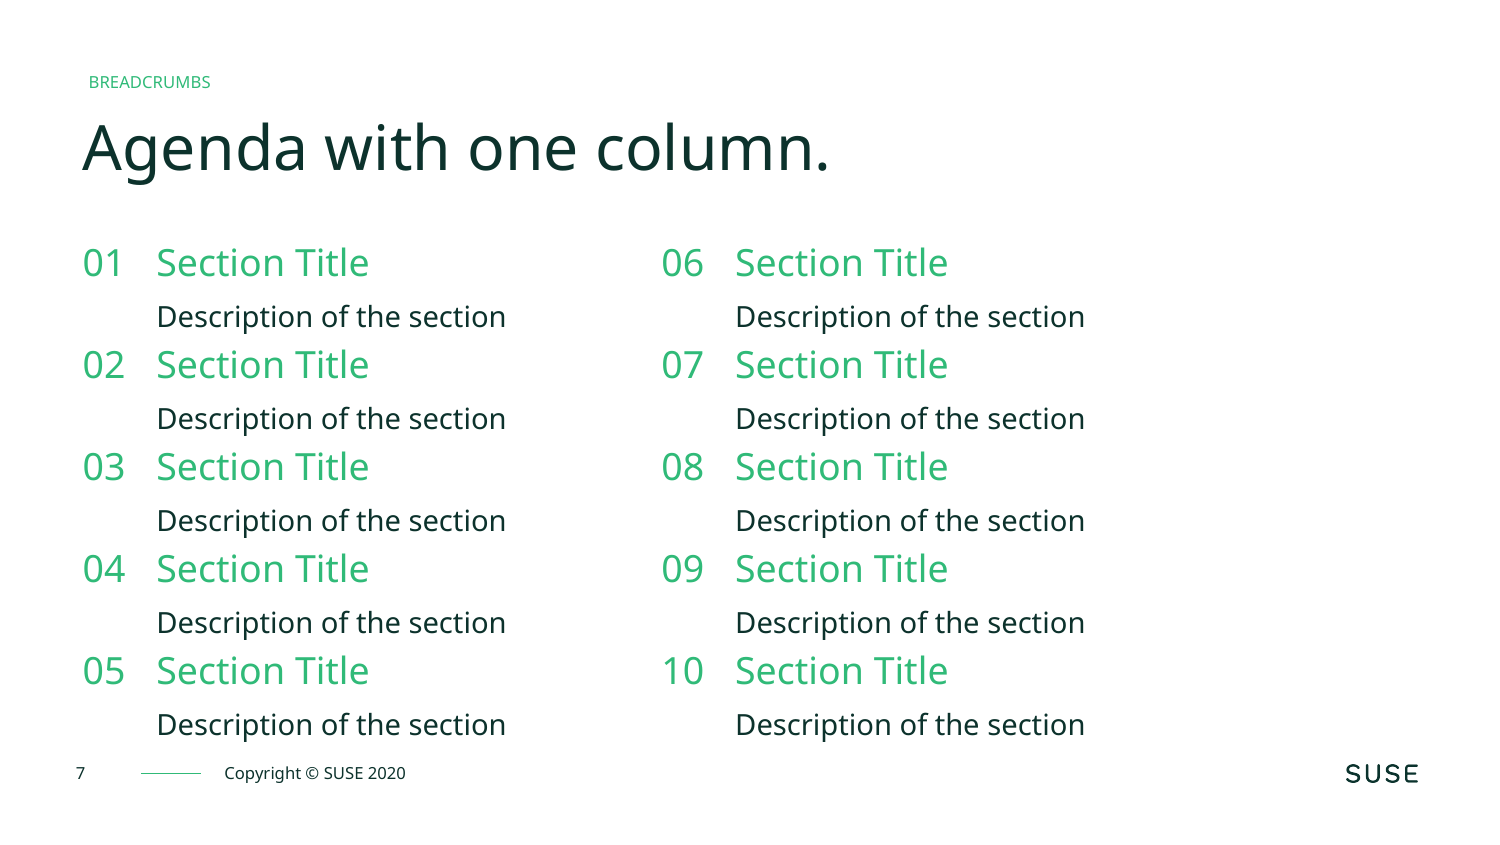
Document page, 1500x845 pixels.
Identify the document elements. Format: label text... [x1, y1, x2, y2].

title Agenda with one column. [82, 103, 1341, 198]
title BREADCRUMBS [88, 70, 296, 104]
title 01 Section Title Description of the section 02 Section Title Description of the section 03 Section Title Description of the section 04 Section Title Description of the section 05 Section Title Description of the section [82, 236, 603, 713]
picture [1346, 764, 1418, 783]
title 06 Section Title Description of the section 07 Section Title Description of the section 08 Section Title Description of the section 09 Section Title Description of the section 10 Section Title Description of the section [661, 236, 1182, 713]
